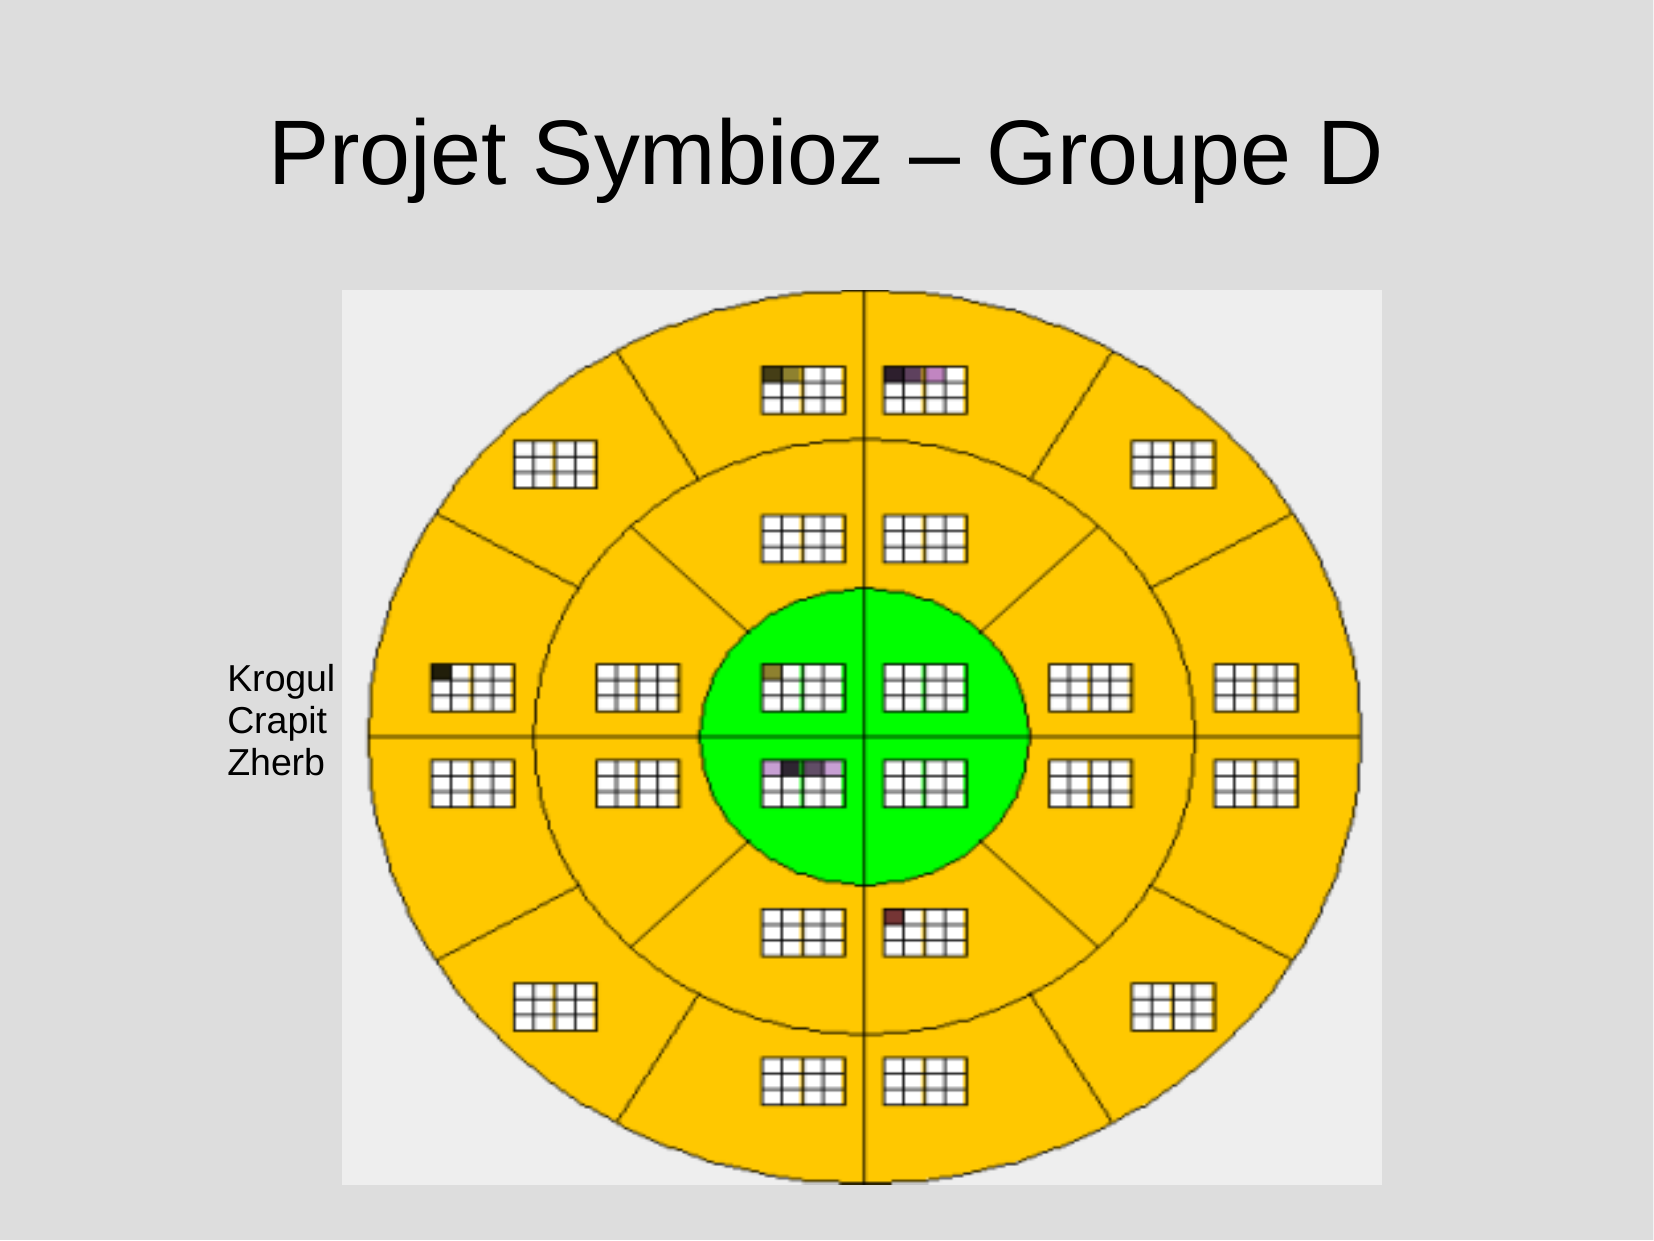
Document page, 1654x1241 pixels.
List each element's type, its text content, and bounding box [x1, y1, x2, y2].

title Projet Symbioz – Groupe D [82, 49, 1571, 257]
text_box Krogul Crapit Zherb [212, 650, 508, 792]
picture [342, 290, 1382, 1185]
